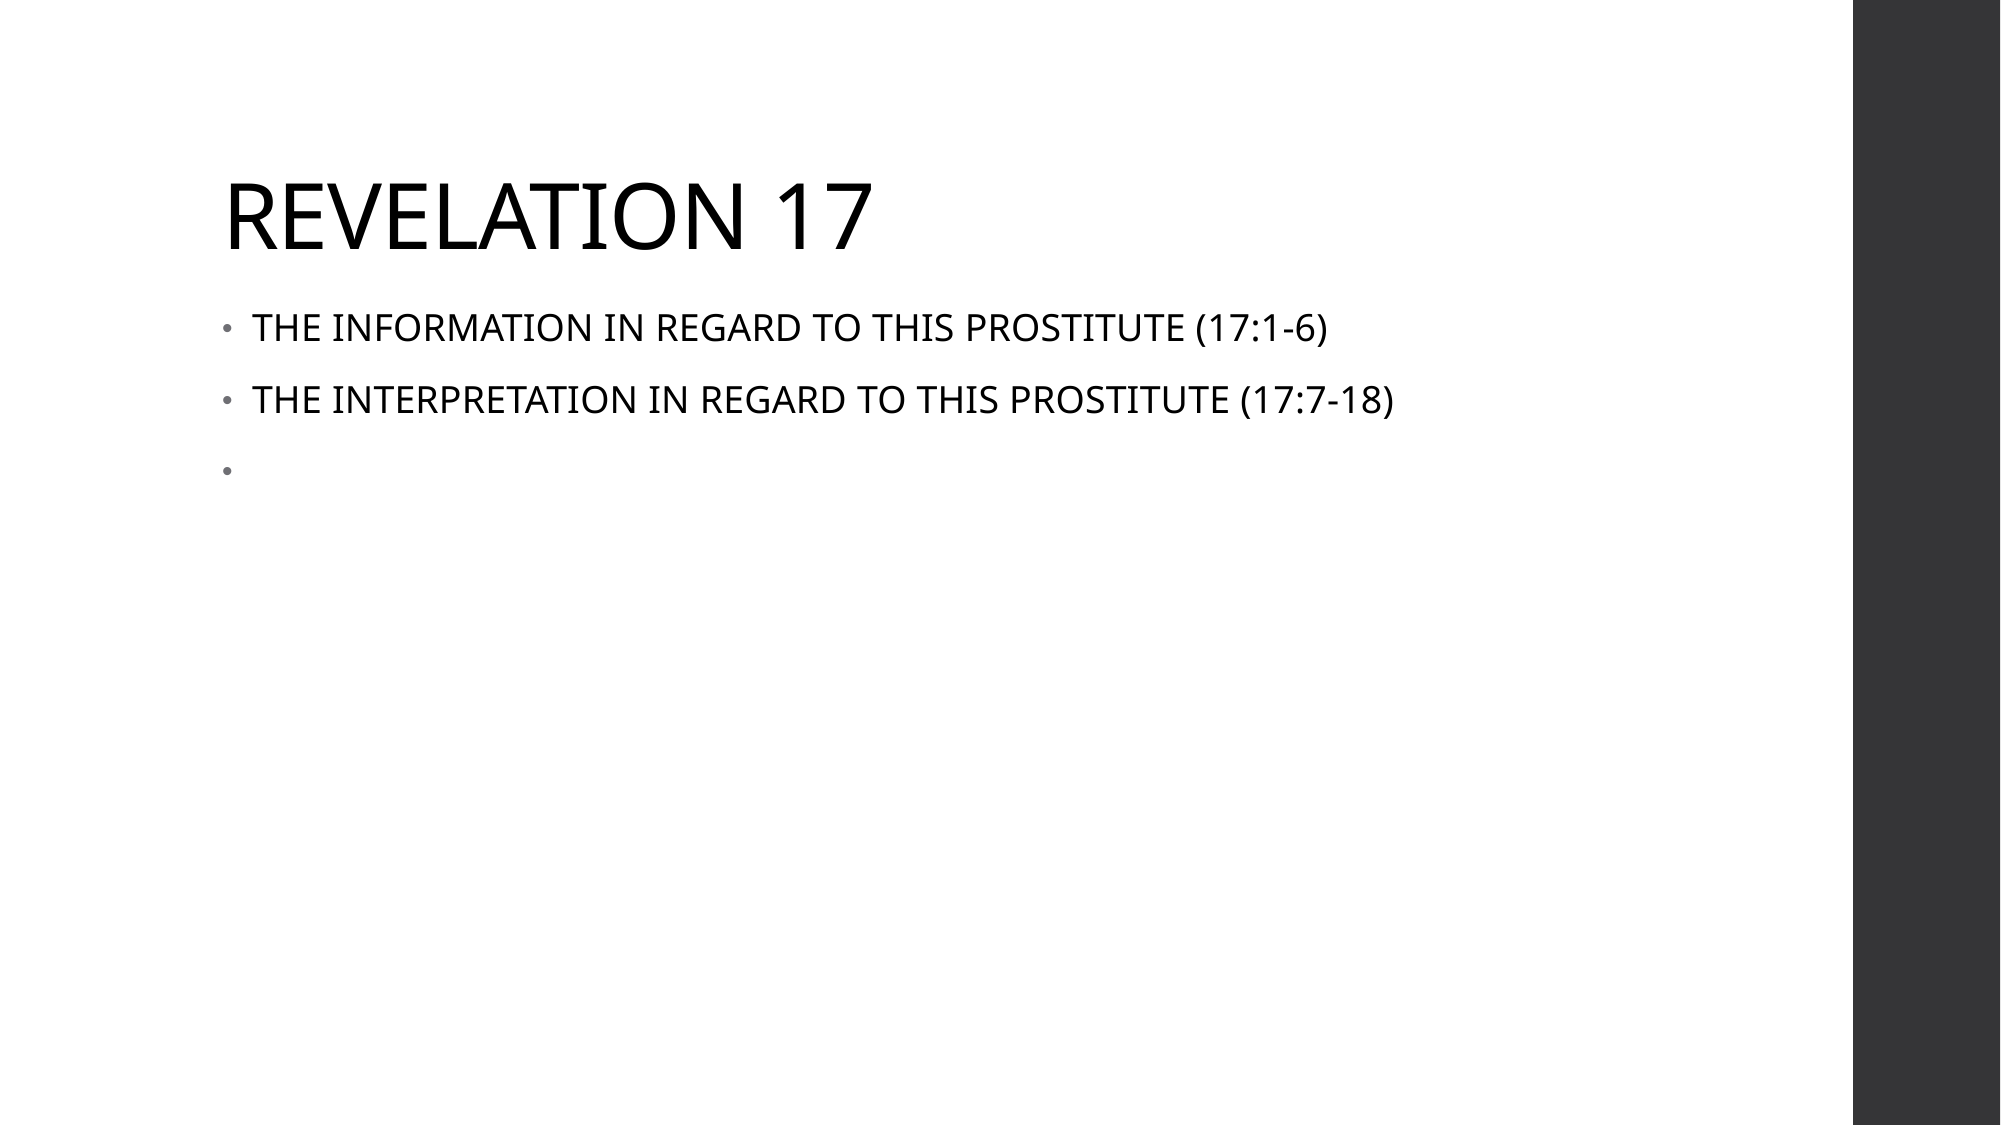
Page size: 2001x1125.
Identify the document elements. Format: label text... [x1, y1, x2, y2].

title REVELATION 17 [206, 60, 1797, 278]
list THE INFORMATION IN REGARD TO THIS PROSTITUTE (17:1-6) THE INTERPRETATION IN REGARD TO THIS PROSTITUTE (17:7-18) [206, 299, 1617, 1014]
